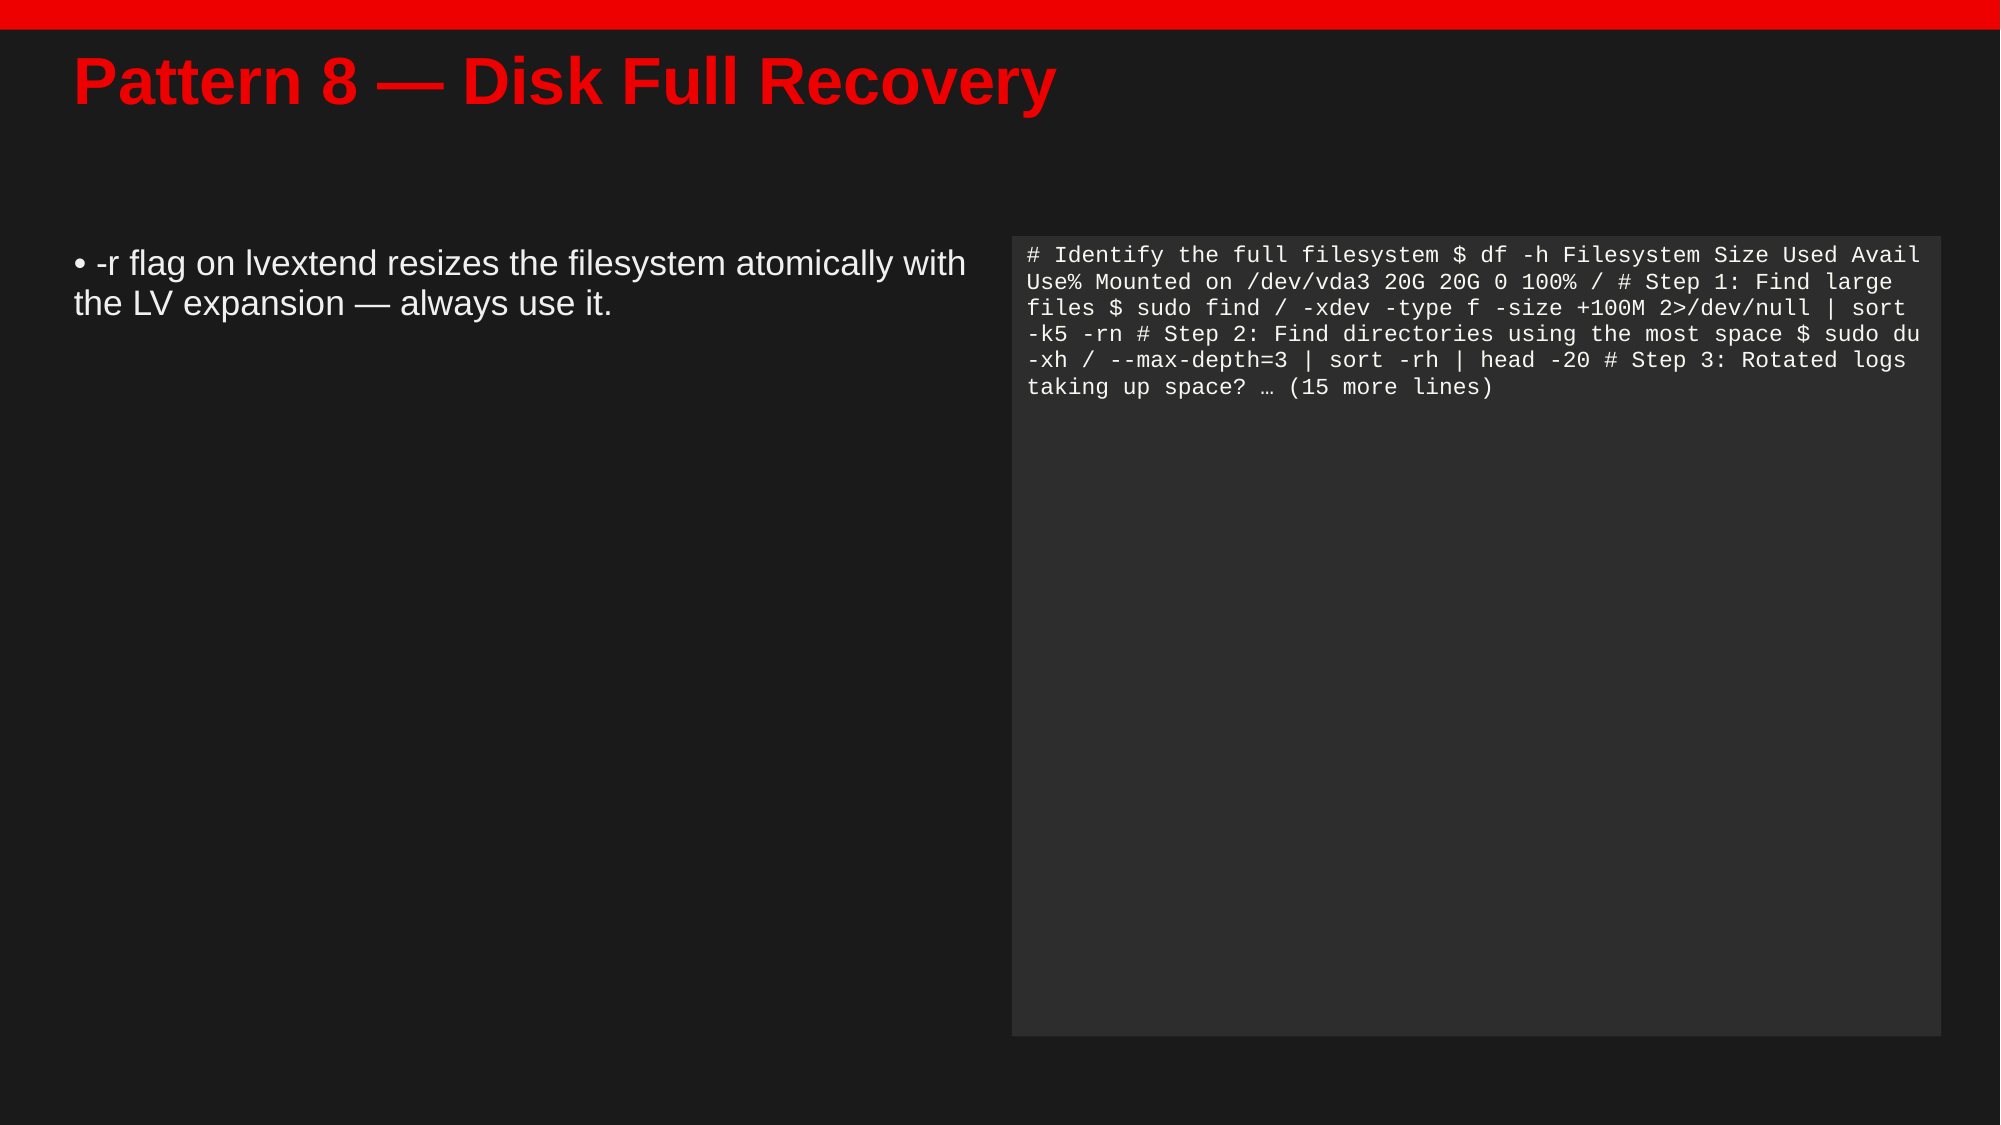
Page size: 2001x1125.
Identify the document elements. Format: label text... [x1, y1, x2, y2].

text_box [0, 0, 2001, 30]
text_box # Identify the full filesystem $ df -h Filesystem Size Used Avail Use% Mounted on /dev/vda3 20G 20G 0 100% / # Step 1: Find large files $ sudo find / -xdev -type f -size +100M 2>/dev/null | sort -k5 -rn # Step 2: Find directories using the most space $ sudo du -xh / --max-depth=3 | sort -rh | head -20 # Step 3: Rotated logs taking up space? … (15 more lines) [1011, 236, 1942, 1037]
text_box Pattern 8 — Disk Full Recovery [59, 36, 1942, 208]
text_box • -r flag on lvextend resizes the filesystem atomically with the LV expansion — always use it. [59, 236, 989, 1037]
